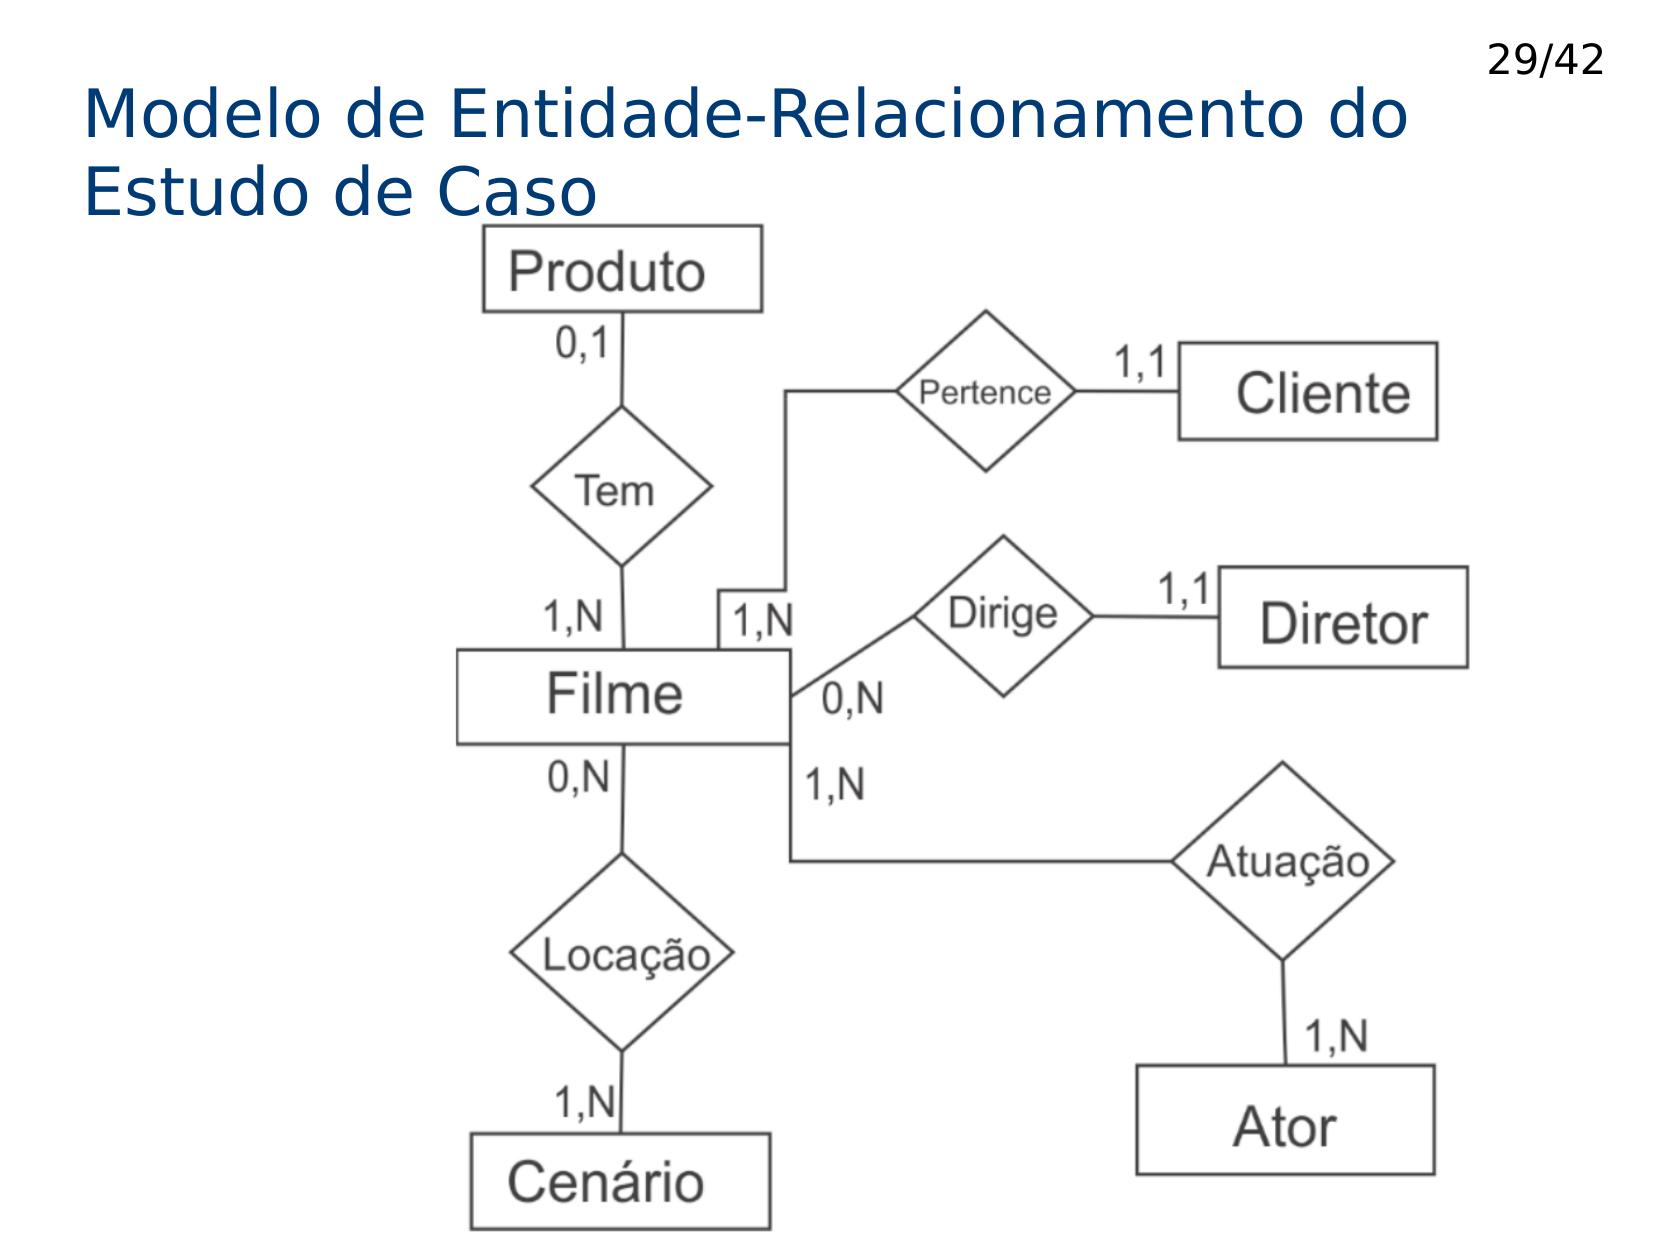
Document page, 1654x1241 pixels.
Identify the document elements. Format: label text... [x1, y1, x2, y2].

title Modelo de Entidade-Relacionamento do Estudo de Caso [82, 75, 1571, 231]
picture [454, 221, 1472, 1236]
